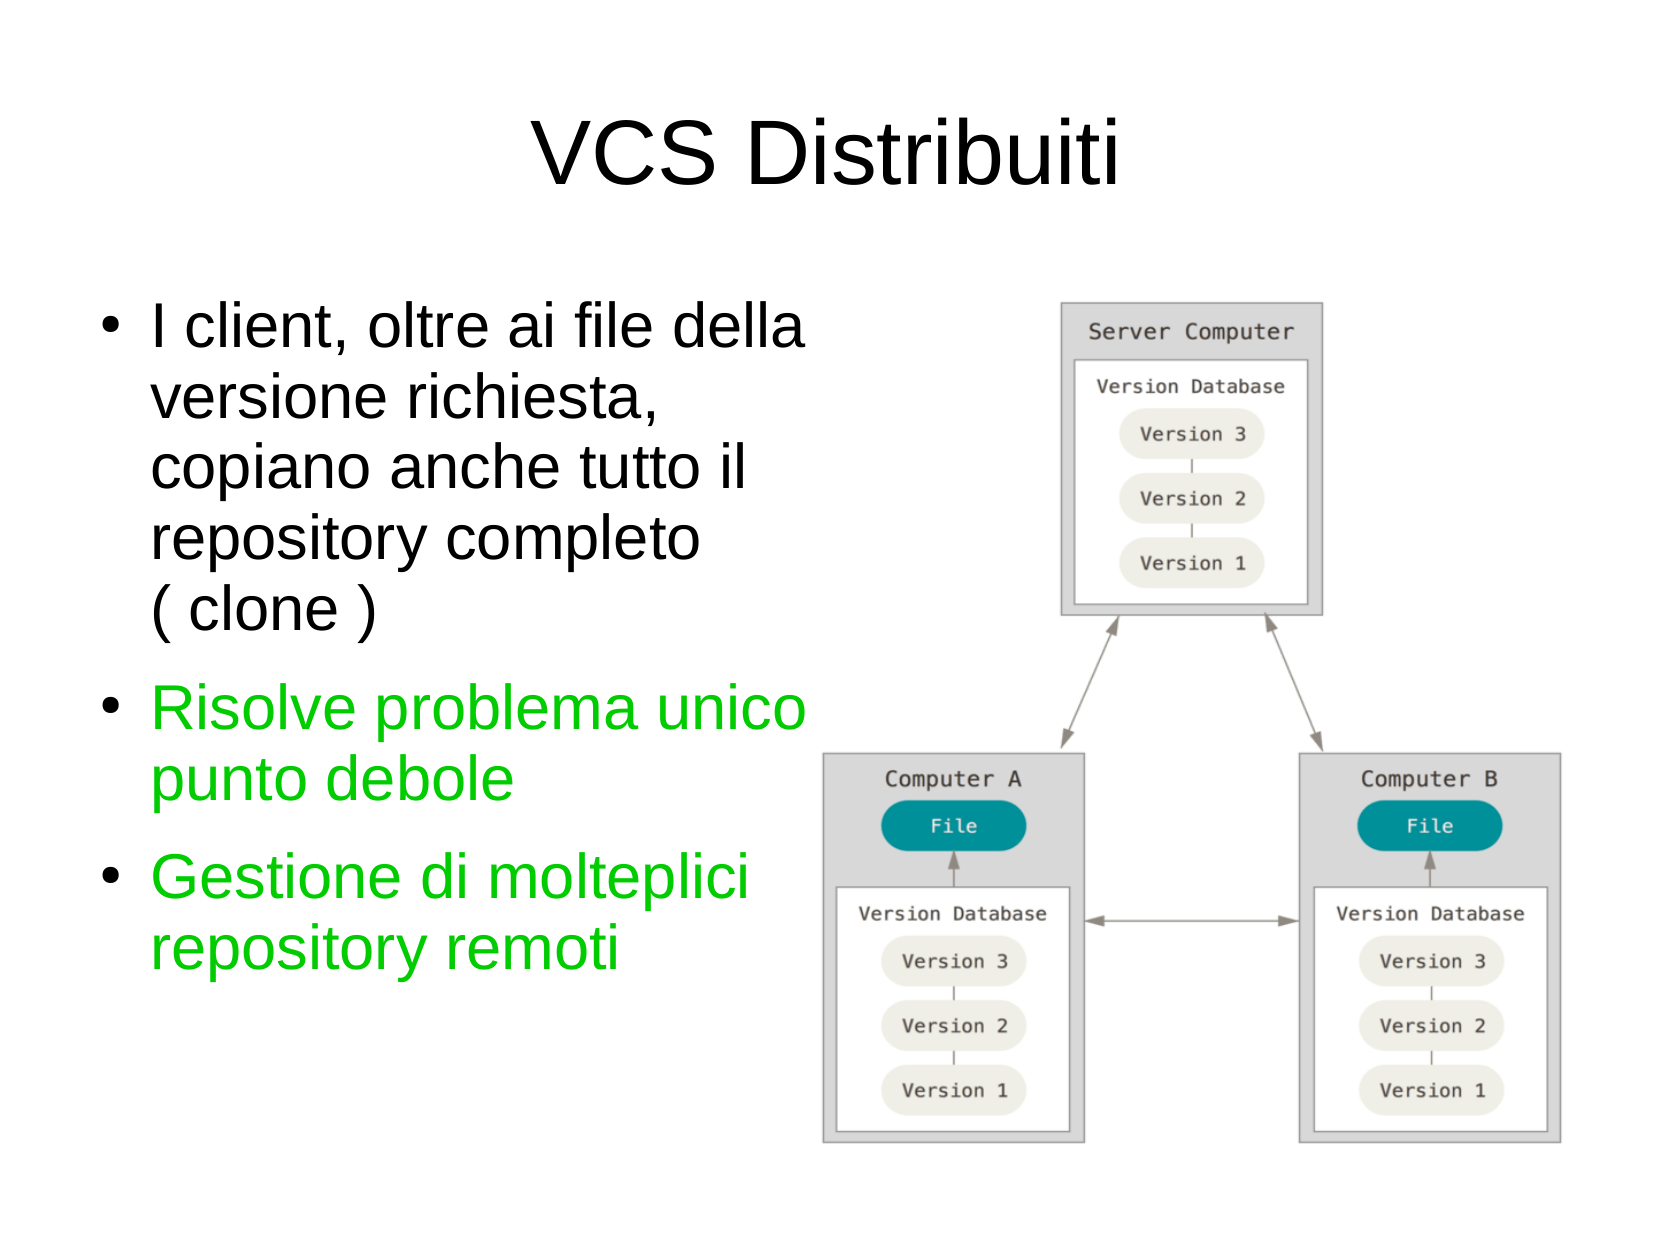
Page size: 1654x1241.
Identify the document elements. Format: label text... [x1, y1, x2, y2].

picture [808, 290, 1576, 1157]
list I client, oltre ai file della versione richiesta, copiano anche tutto il repository completo ( clone ) Risolve problema unico punto debole Gestione di molteplici repository remoti [82, 290, 808, 1010]
title VCS Distribuiti [82, 49, 1571, 257]
